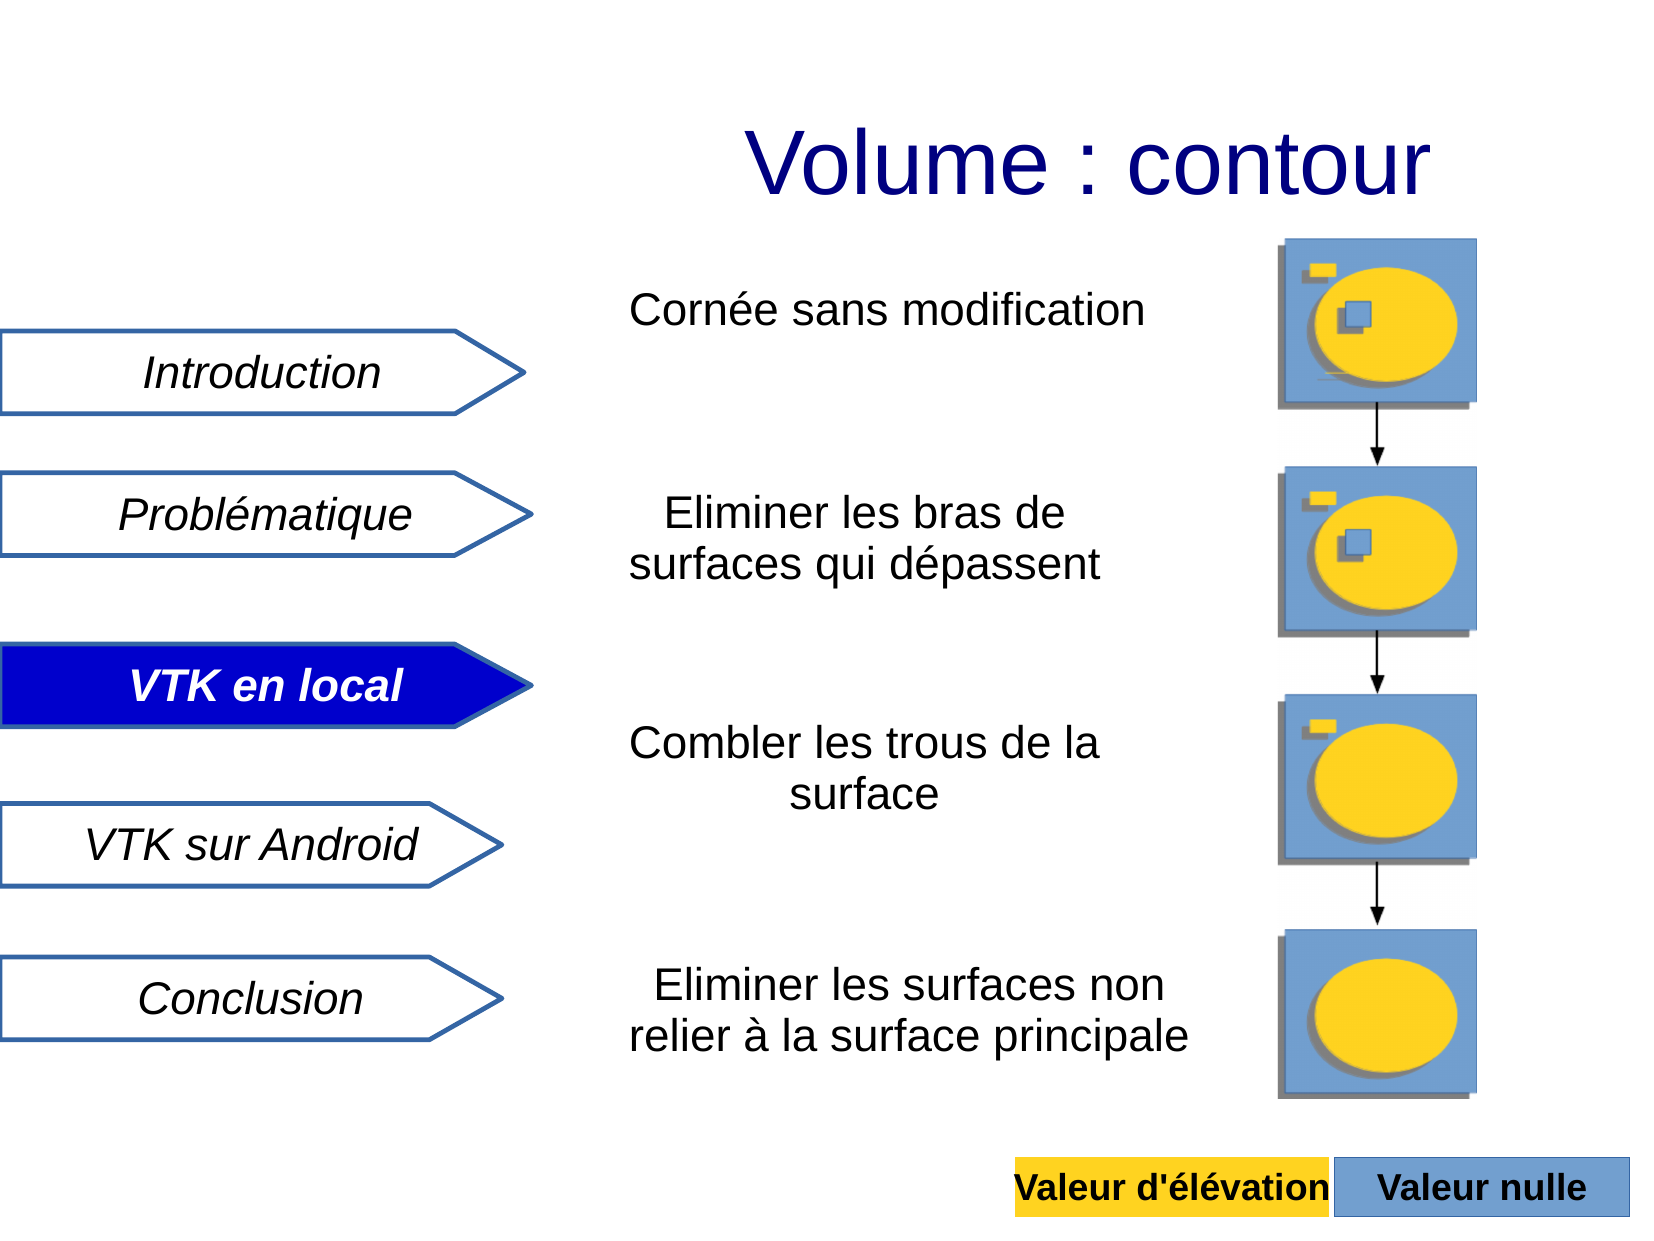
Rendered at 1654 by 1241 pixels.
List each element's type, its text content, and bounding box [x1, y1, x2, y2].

text_box Eliminer les surfaces non relier à la surface principale [614, 951, 1241, 1070]
picture [1277, 238, 1477, 1099]
text_box VTK sur Android [0, 803, 502, 887]
text_box Introduction [0, 331, 525, 414]
text_box Eliminer les bras de surfaces qui dépassent [614, 479, 1205, 597]
text_box Conclusion [0, 957, 502, 1040]
title Volume : contour [524, 59, 1654, 267]
text_box Problématique [0, 472, 532, 556]
text_box Cornée sans modification [614, 276, 1205, 343]
text_box VTK en local [0, 644, 532, 727]
text_box Valeur nulle [1334, 1157, 1630, 1217]
text_box Combler les trous de la surface [614, 709, 1205, 827]
text_box Valeur d'élévation [1015, 1157, 1329, 1217]
